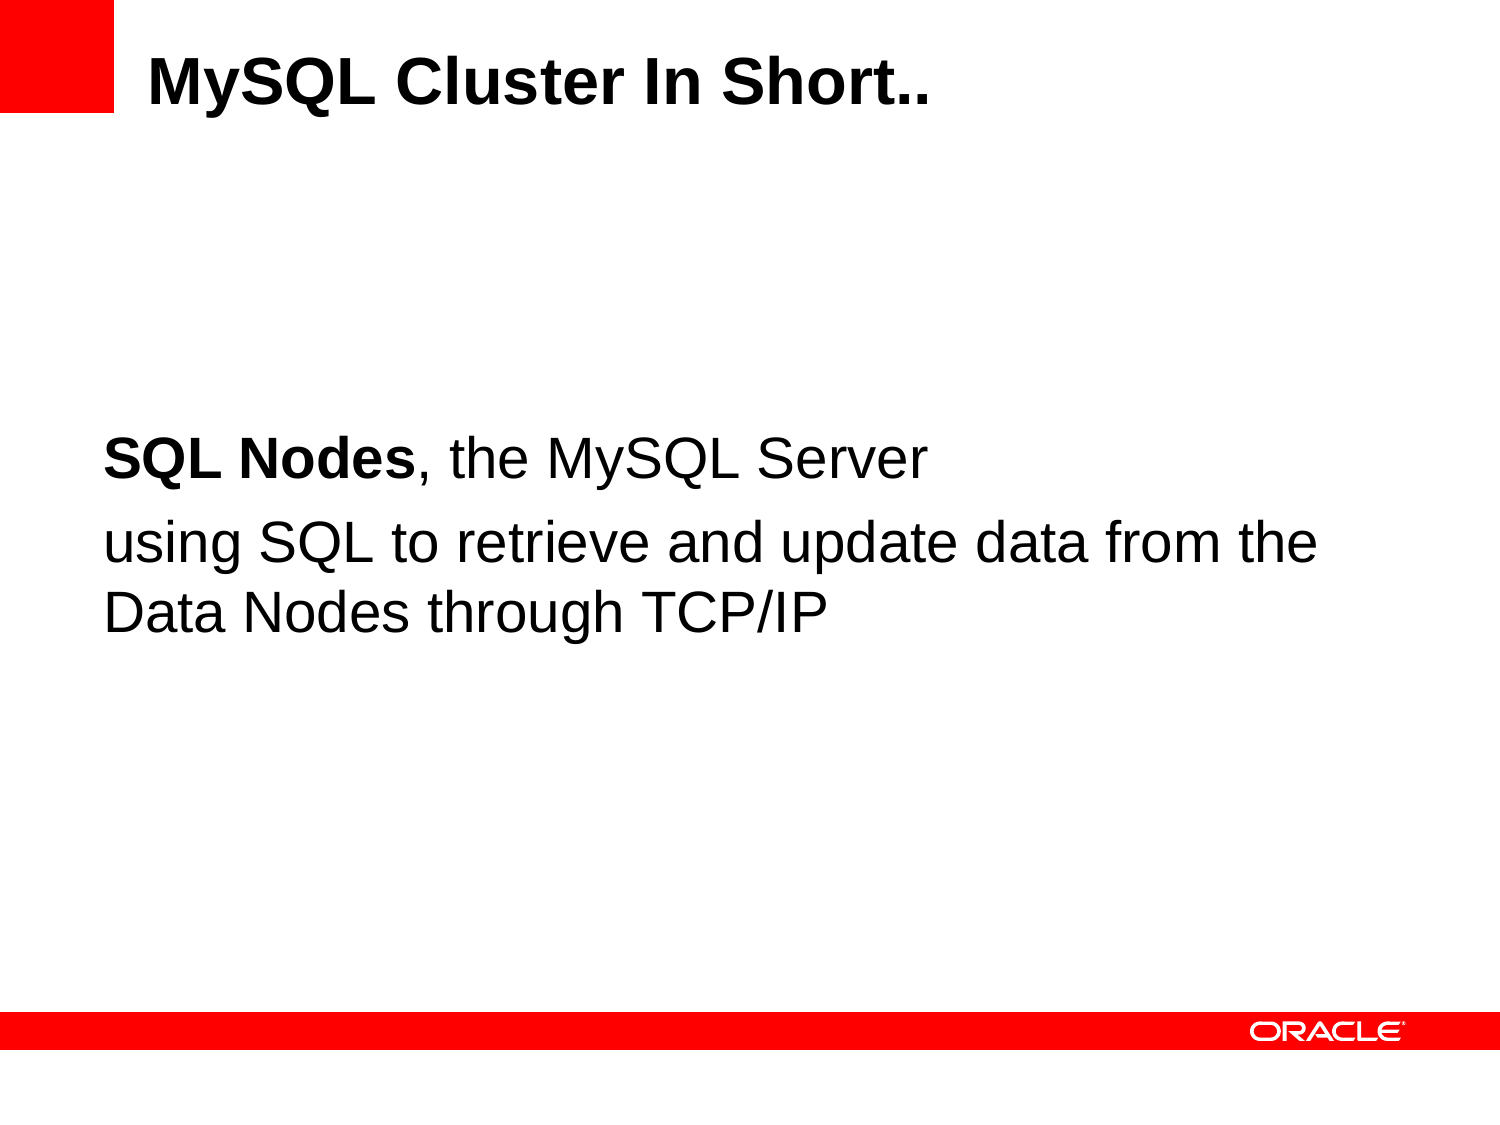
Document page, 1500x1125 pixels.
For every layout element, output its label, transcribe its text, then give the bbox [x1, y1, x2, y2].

picture [0, 1012, 1500, 1050]
title MySQL Cluster In Short.. [147, 8, 1392, 119]
text_box SQL Nodes, the MySQL Server using SQL to retrieve and update data from the Data Nodes through TCP/IP [88, 412, 1388, 652]
picture [0, 0, 114, 113]
